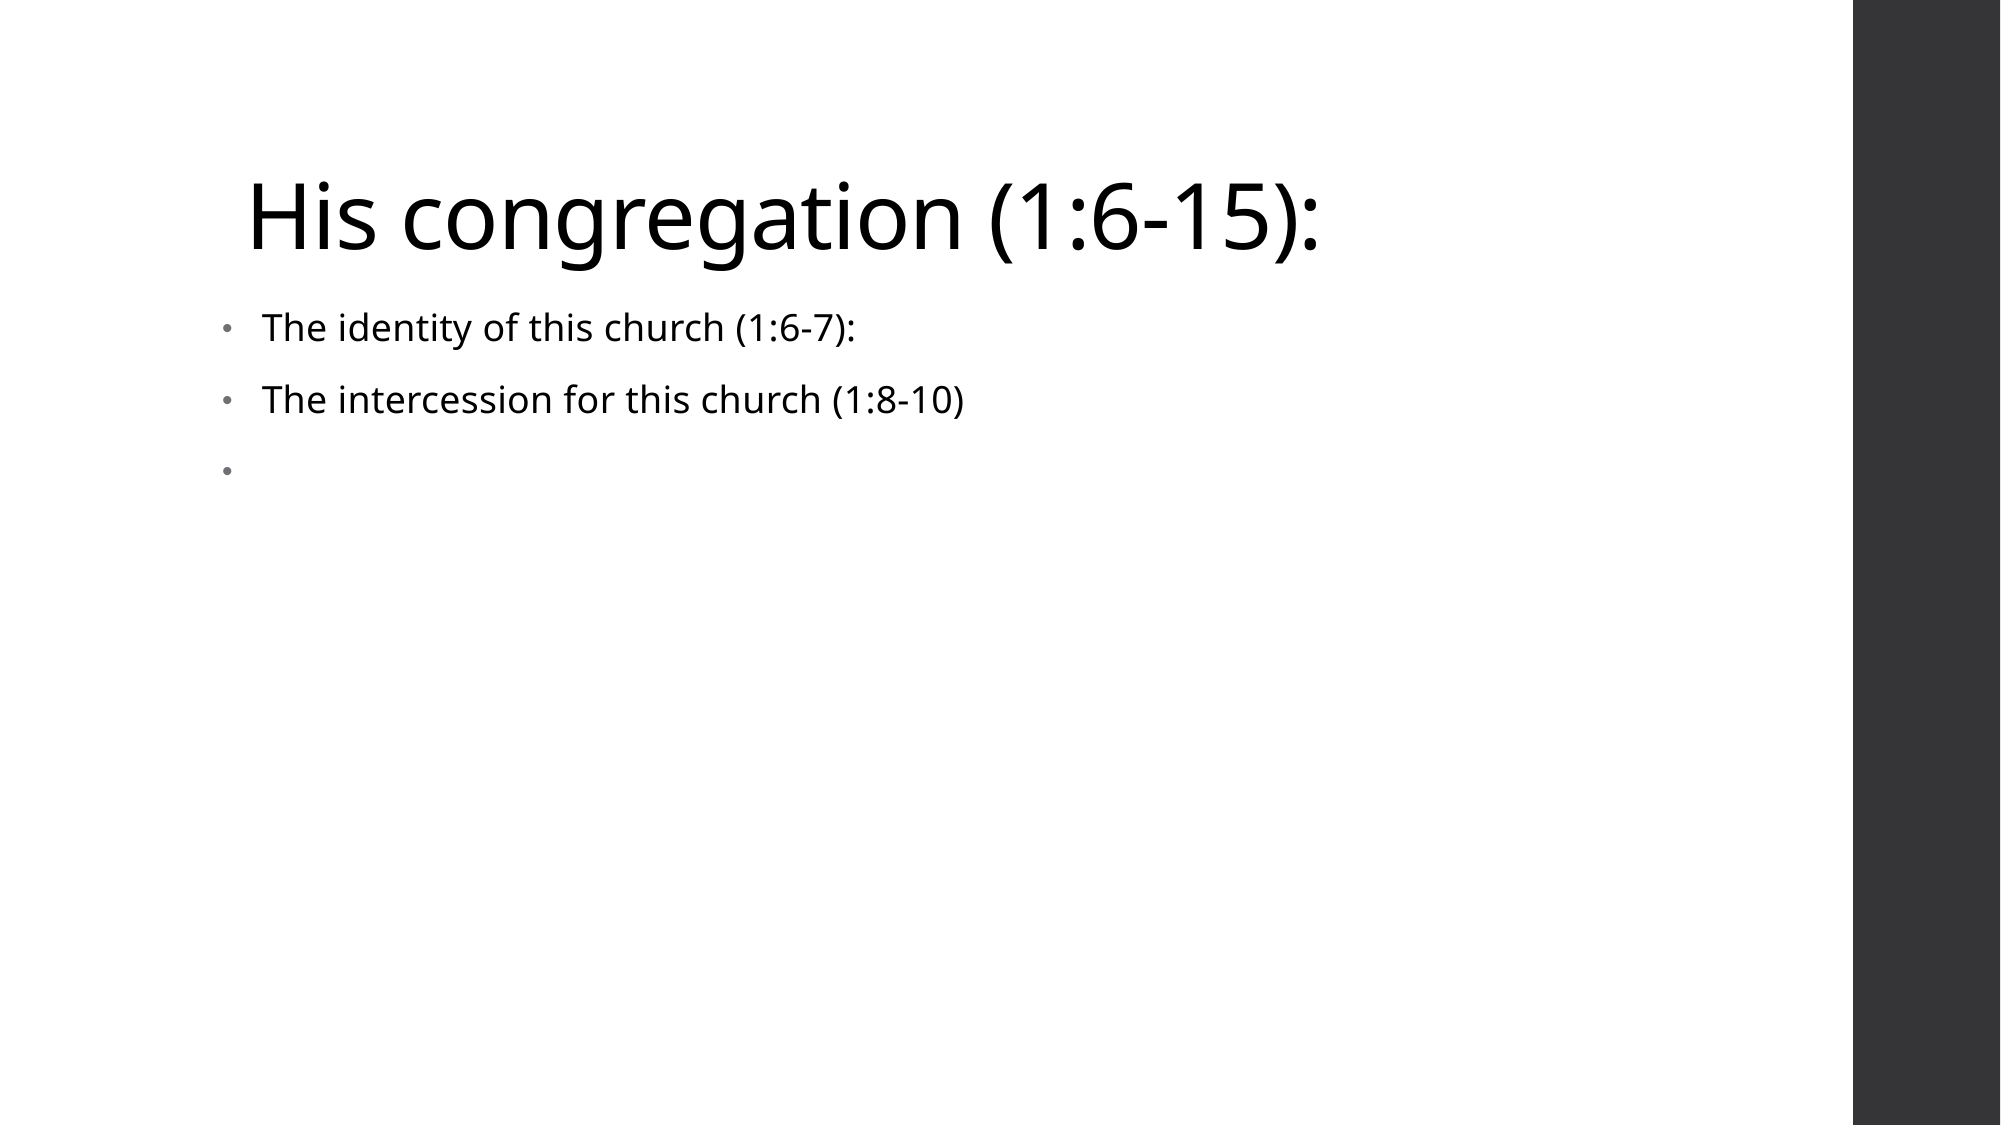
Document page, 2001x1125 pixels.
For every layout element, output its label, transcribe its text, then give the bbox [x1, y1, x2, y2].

list The identity of this church (1:6-7): The intercession for this church (1:8-10) [206, 299, 1617, 1014]
title His congregation (1:6-15): [206, 60, 1797, 278]
